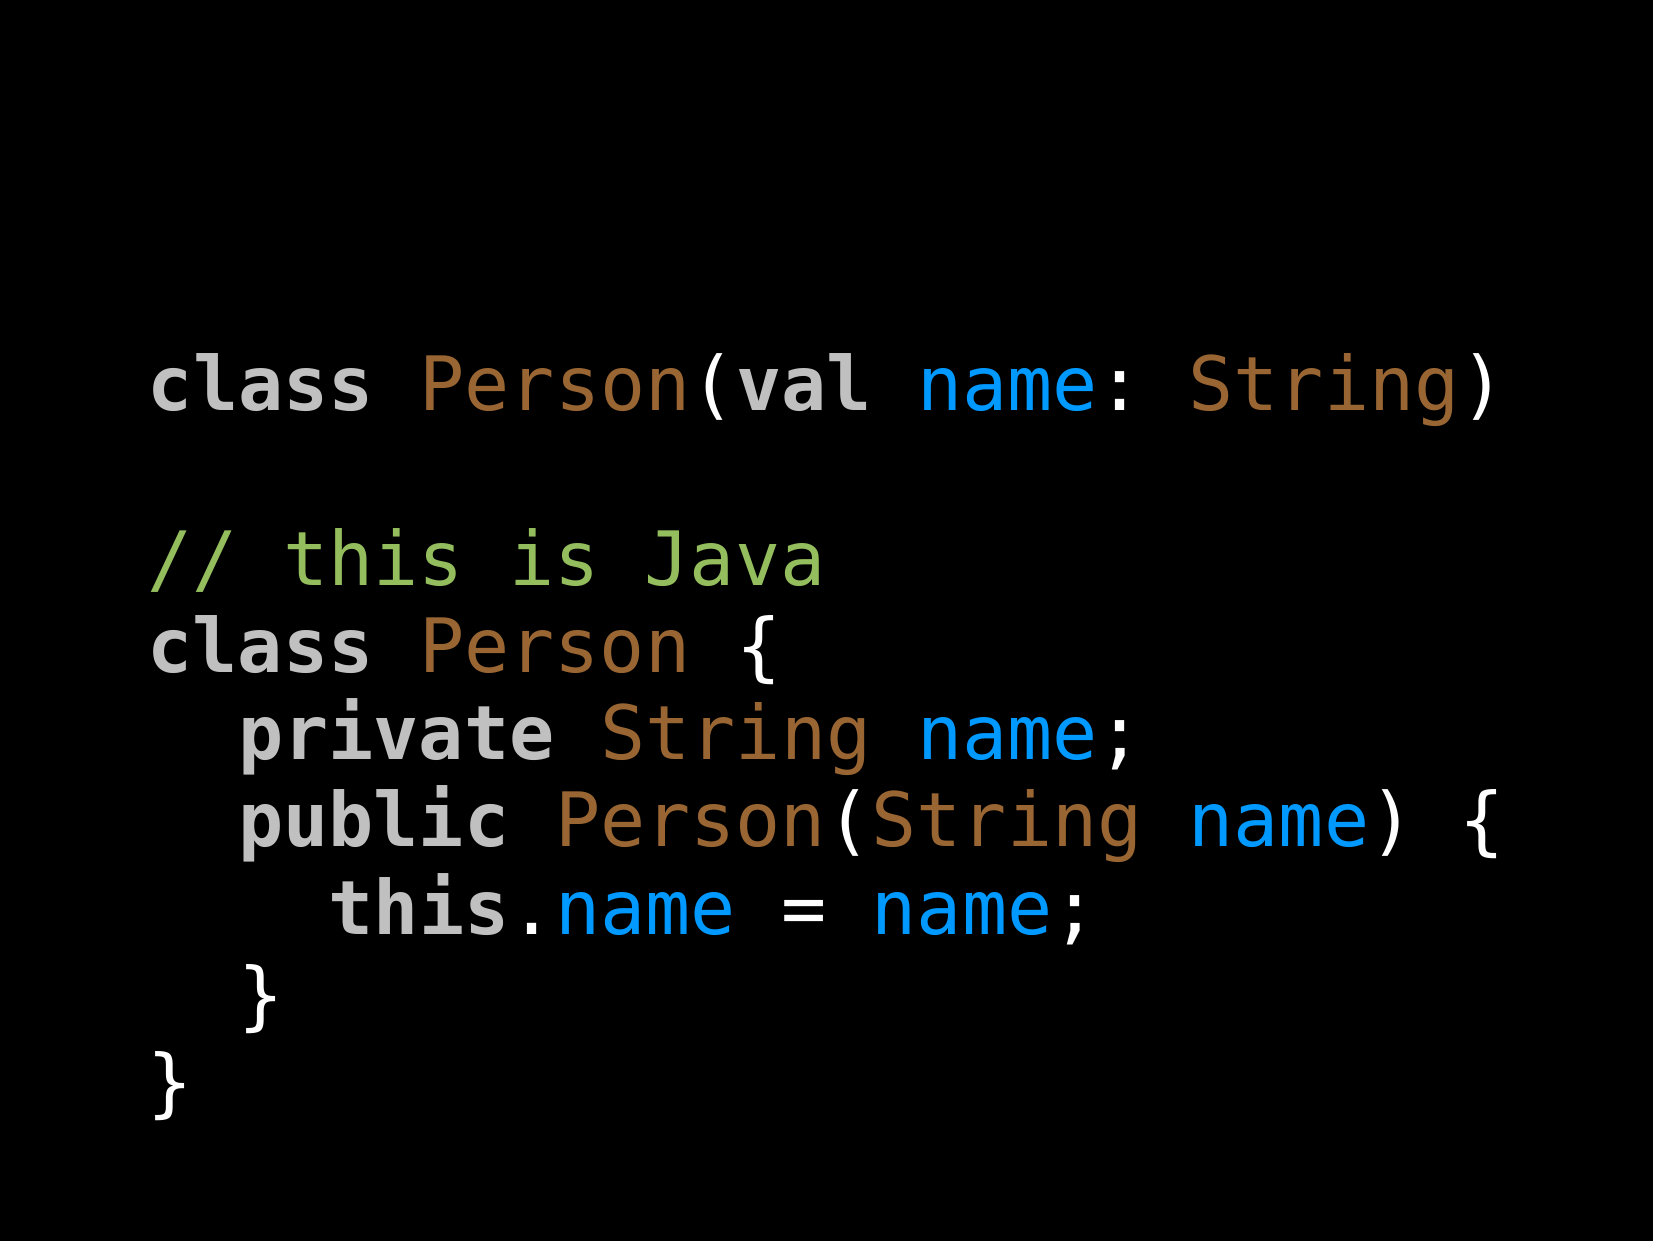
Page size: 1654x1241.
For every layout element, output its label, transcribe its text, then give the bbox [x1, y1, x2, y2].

text_box class Person(val name: String) // this is Java class Person { private String name; public Person(String name) { this.name = name; } } [132, 333, 1521, 1135]
